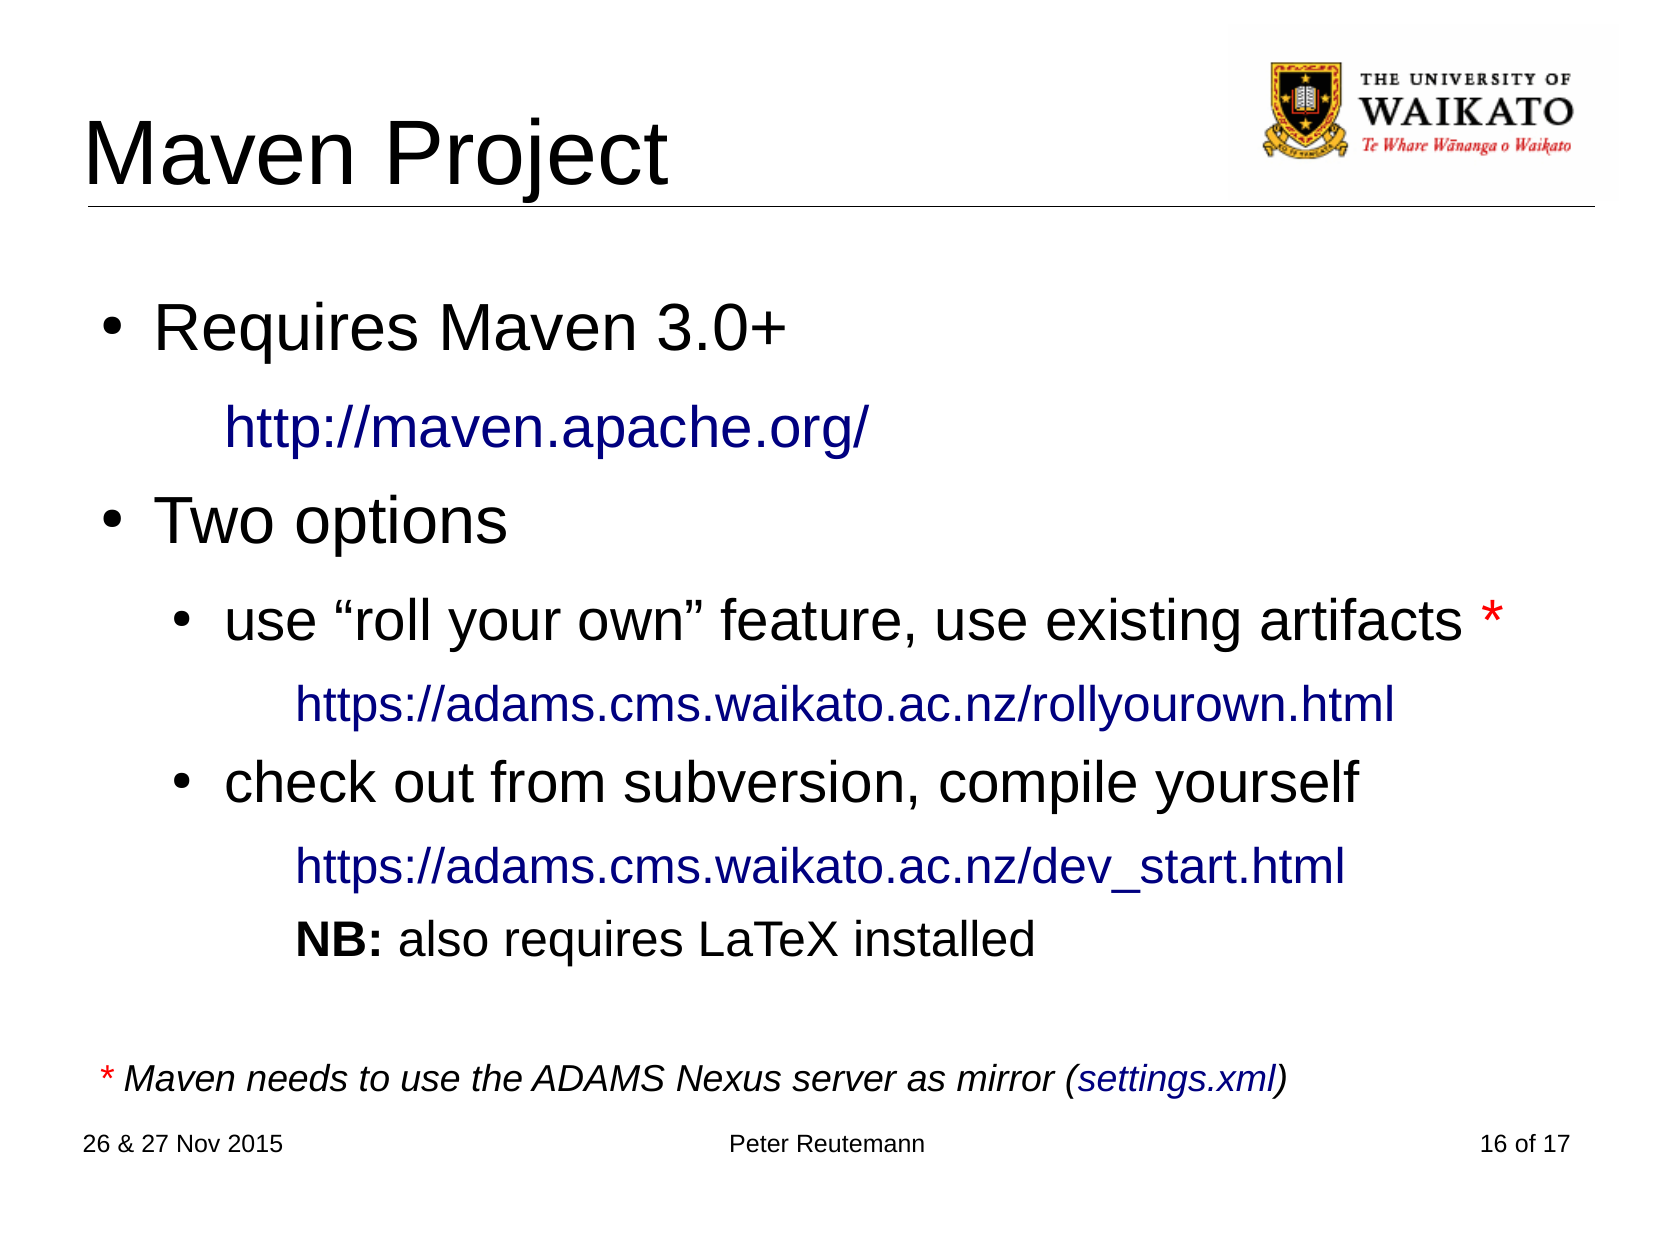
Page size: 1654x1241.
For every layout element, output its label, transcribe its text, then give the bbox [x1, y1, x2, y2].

title Maven Project [82, 49, 1571, 257]
text_box * Maven needs to use the ADAMS Nexus server as mirror (settings.xml) [70, 1049, 1303, 1107]
picture [1228, 24, 1619, 201]
list Requires Maven 3.0+ http://maven.apache.org/ Two options use “roll your own” feature, use existing artifacts * https://adams.cms.waikato.ac.nz/rollyourown.html check out from subversion, compile yourself https://adams.cms.waikato.ac.nz/dev_start.html NB: also requires LaTeX installed [82, 290, 1571, 1010]
